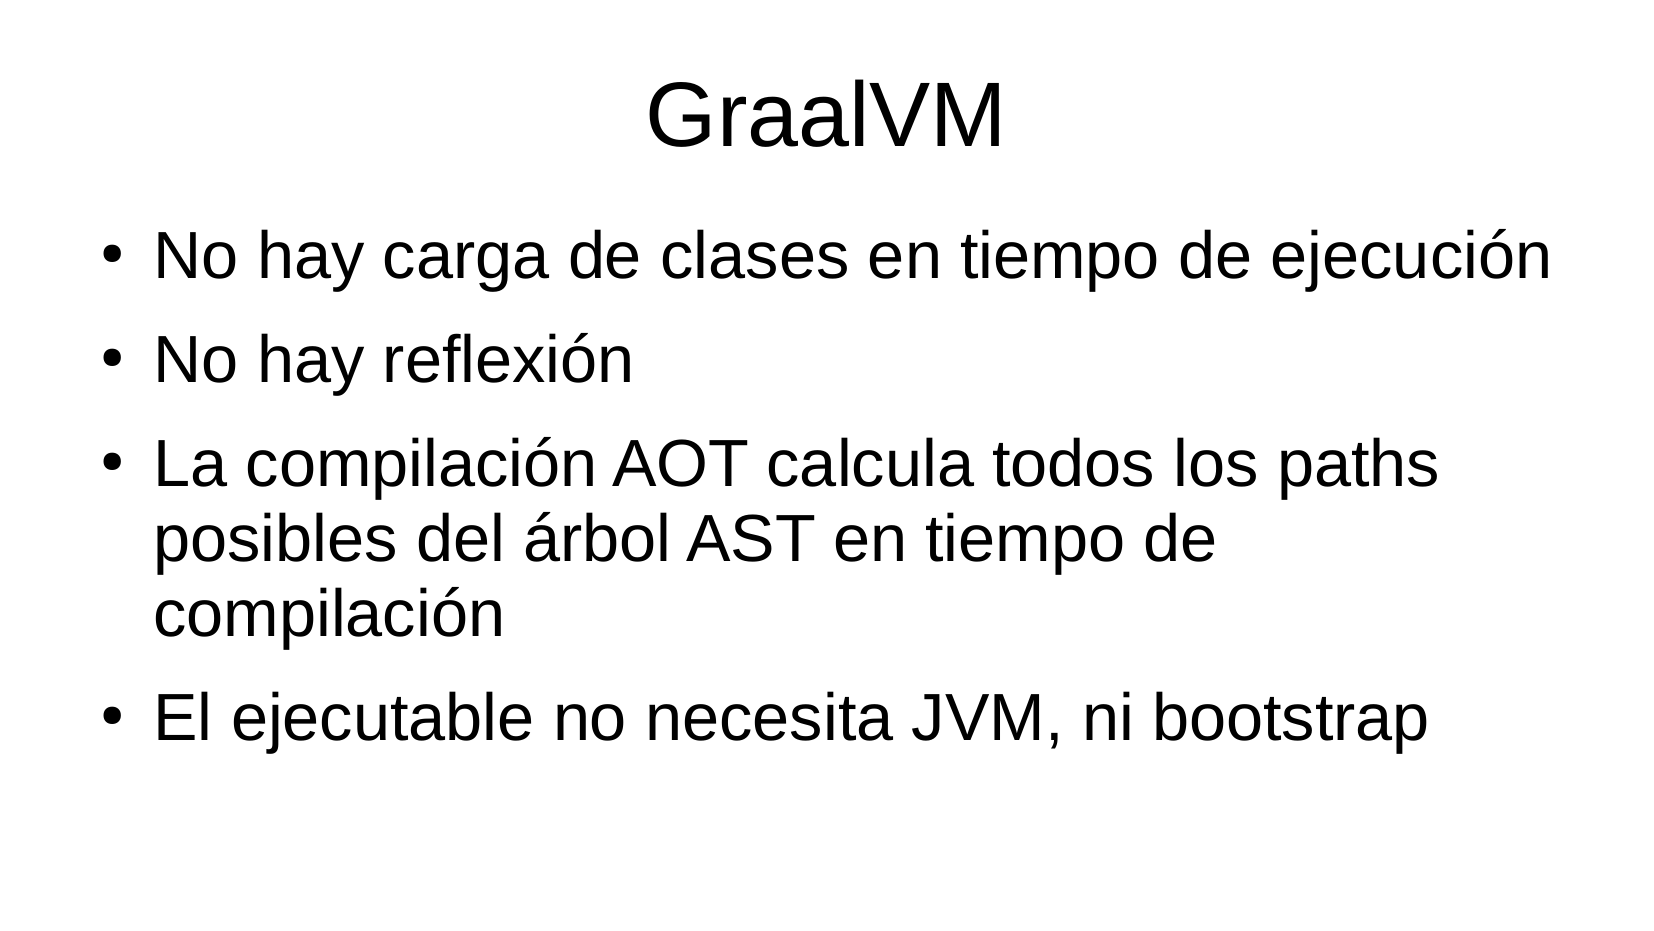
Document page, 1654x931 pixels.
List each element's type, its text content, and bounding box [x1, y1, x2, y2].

title GraalVM [82, 37, 1571, 193]
list No hay carga de clases en tiempo de ejecución No hay reflexión La compilación AOT calcula todos los paths posibles del árbol AST en tiempo de compilación El ejecutable no necesita JVM, ni bootstrap [82, 217, 1571, 758]
